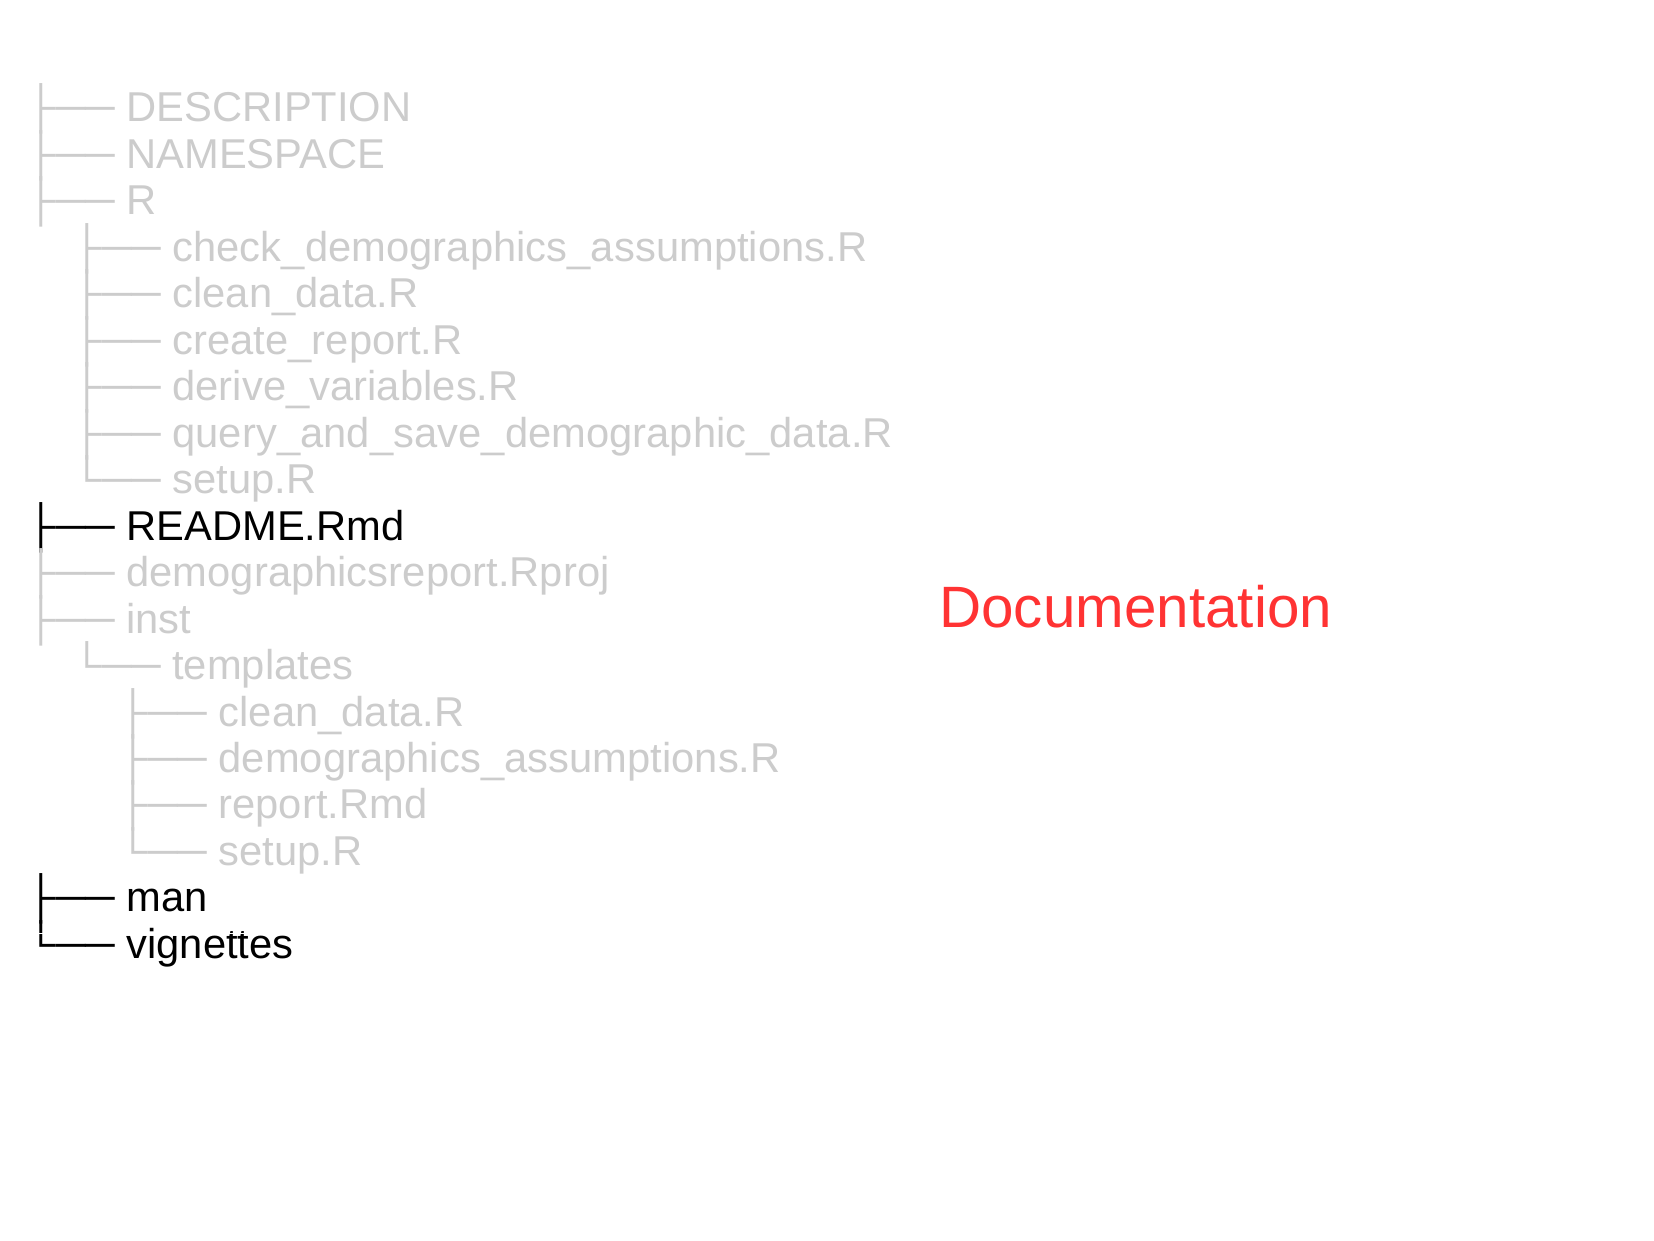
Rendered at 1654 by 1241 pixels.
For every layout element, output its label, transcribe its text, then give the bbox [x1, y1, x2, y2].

text_box Documentation [924, 566, 1347, 647]
text_box ├── DESCRIPTION ├── NAMESPACE ├── R ├── check_demographics_assumptions.R ├── clean_data.R ├── create_report.R ├── derive_variables.R ├── query_and_save_demographic_data.R └── setup.R ├── README.Rmd ├── demographicsreport.Rproj ├── inst └── templates ├── clean_data.R ├── demographics_assumptions.R ├── report.Rmd └── setup.R ├── man └── vignettes [24, 77, 1229, 933]
text_box ├── DESCRIPTION ├── NAMESPACE ├── R ├── check_demographics_assumptions.R ├── clean_data.R ├── create_report.R ├── derive_variables.R ├── query_and_save_demographic_data.R └── setup.R ├── README.Rmd ├── demographicsreport.Rproj ├── inst └── templates ├── clean_data.R ├── demographics_assumptions.R ├── report.Rmd └── setup.R ├── man └── vignettes [11, 76, 1229, 975]
